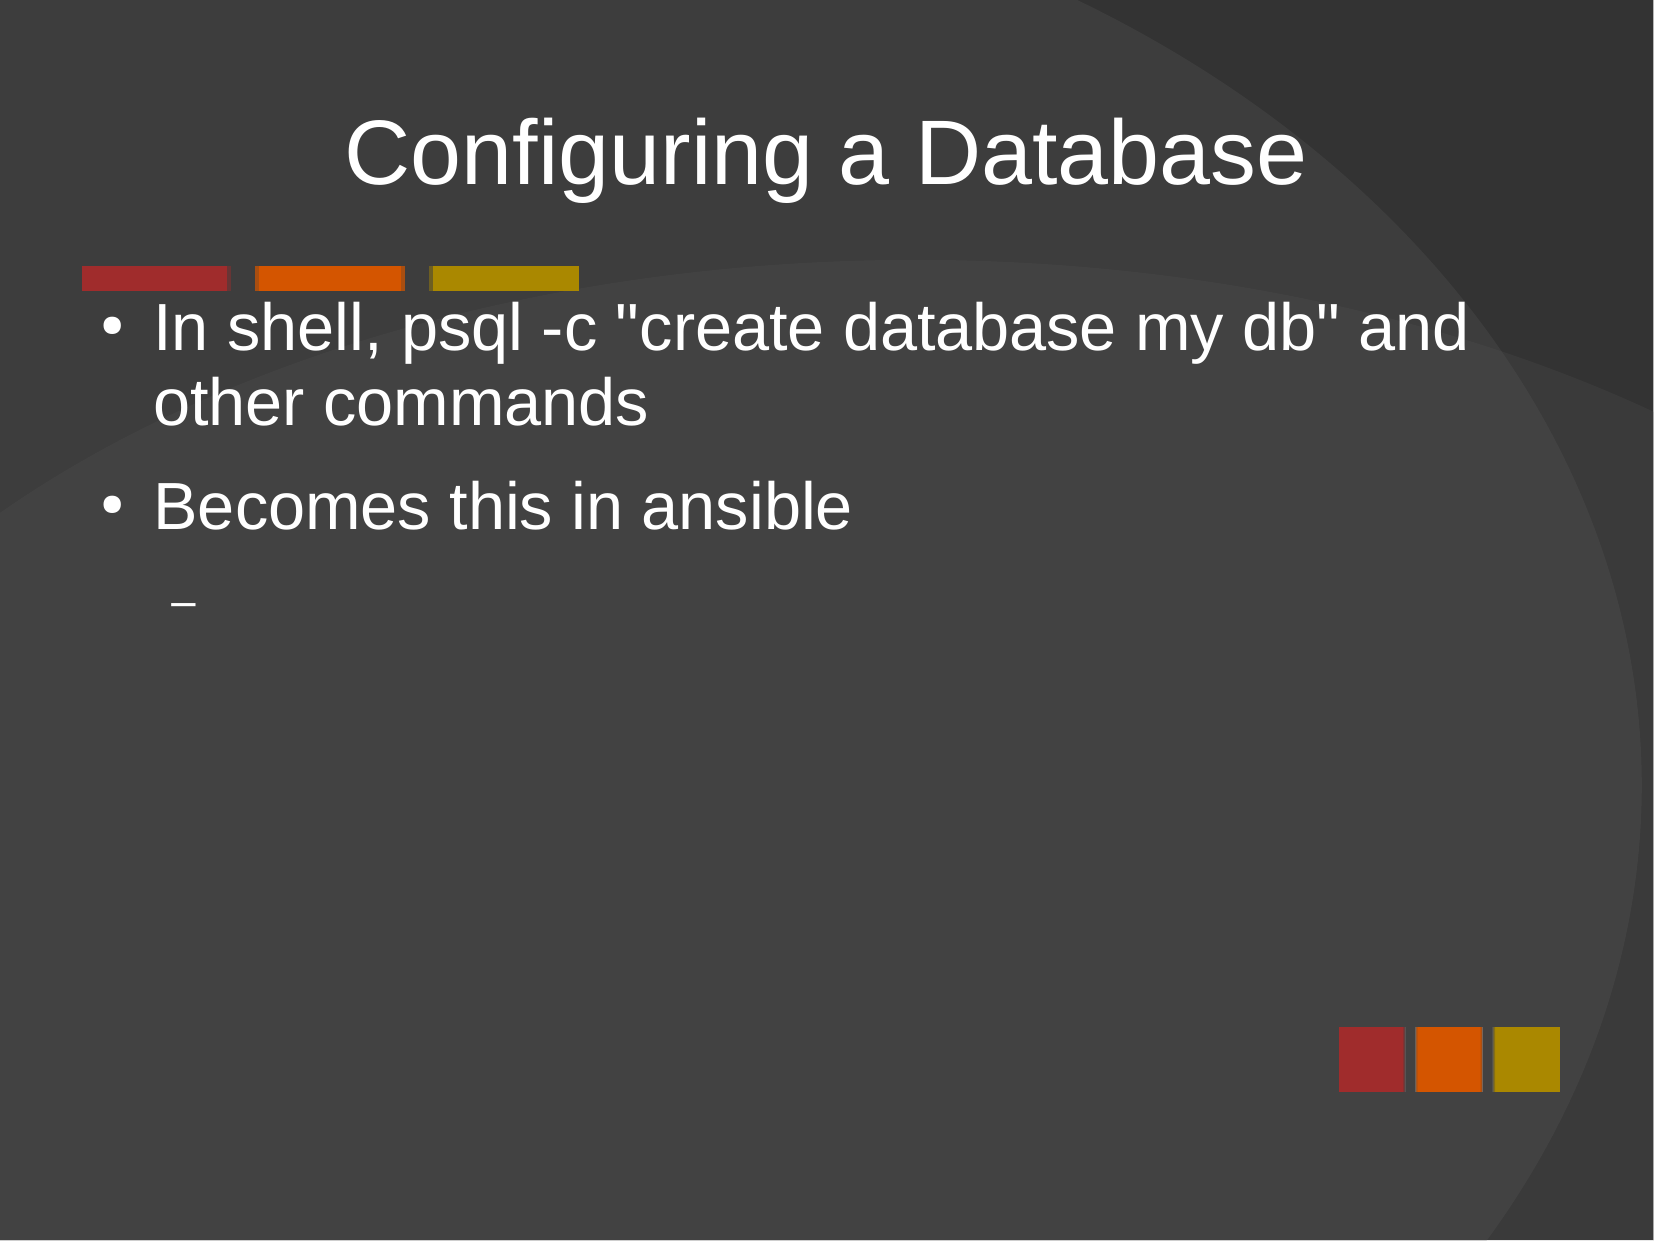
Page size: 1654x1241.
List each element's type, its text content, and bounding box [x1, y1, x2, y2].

list In shell, psql -c "create database my db" and other commands Becomes this in ansible [82, 290, 1571, 1010]
picture [82, 266, 579, 290]
picture [1339, 1027, 1560, 1092]
title Configuring a Database [82, 49, 1571, 257]
